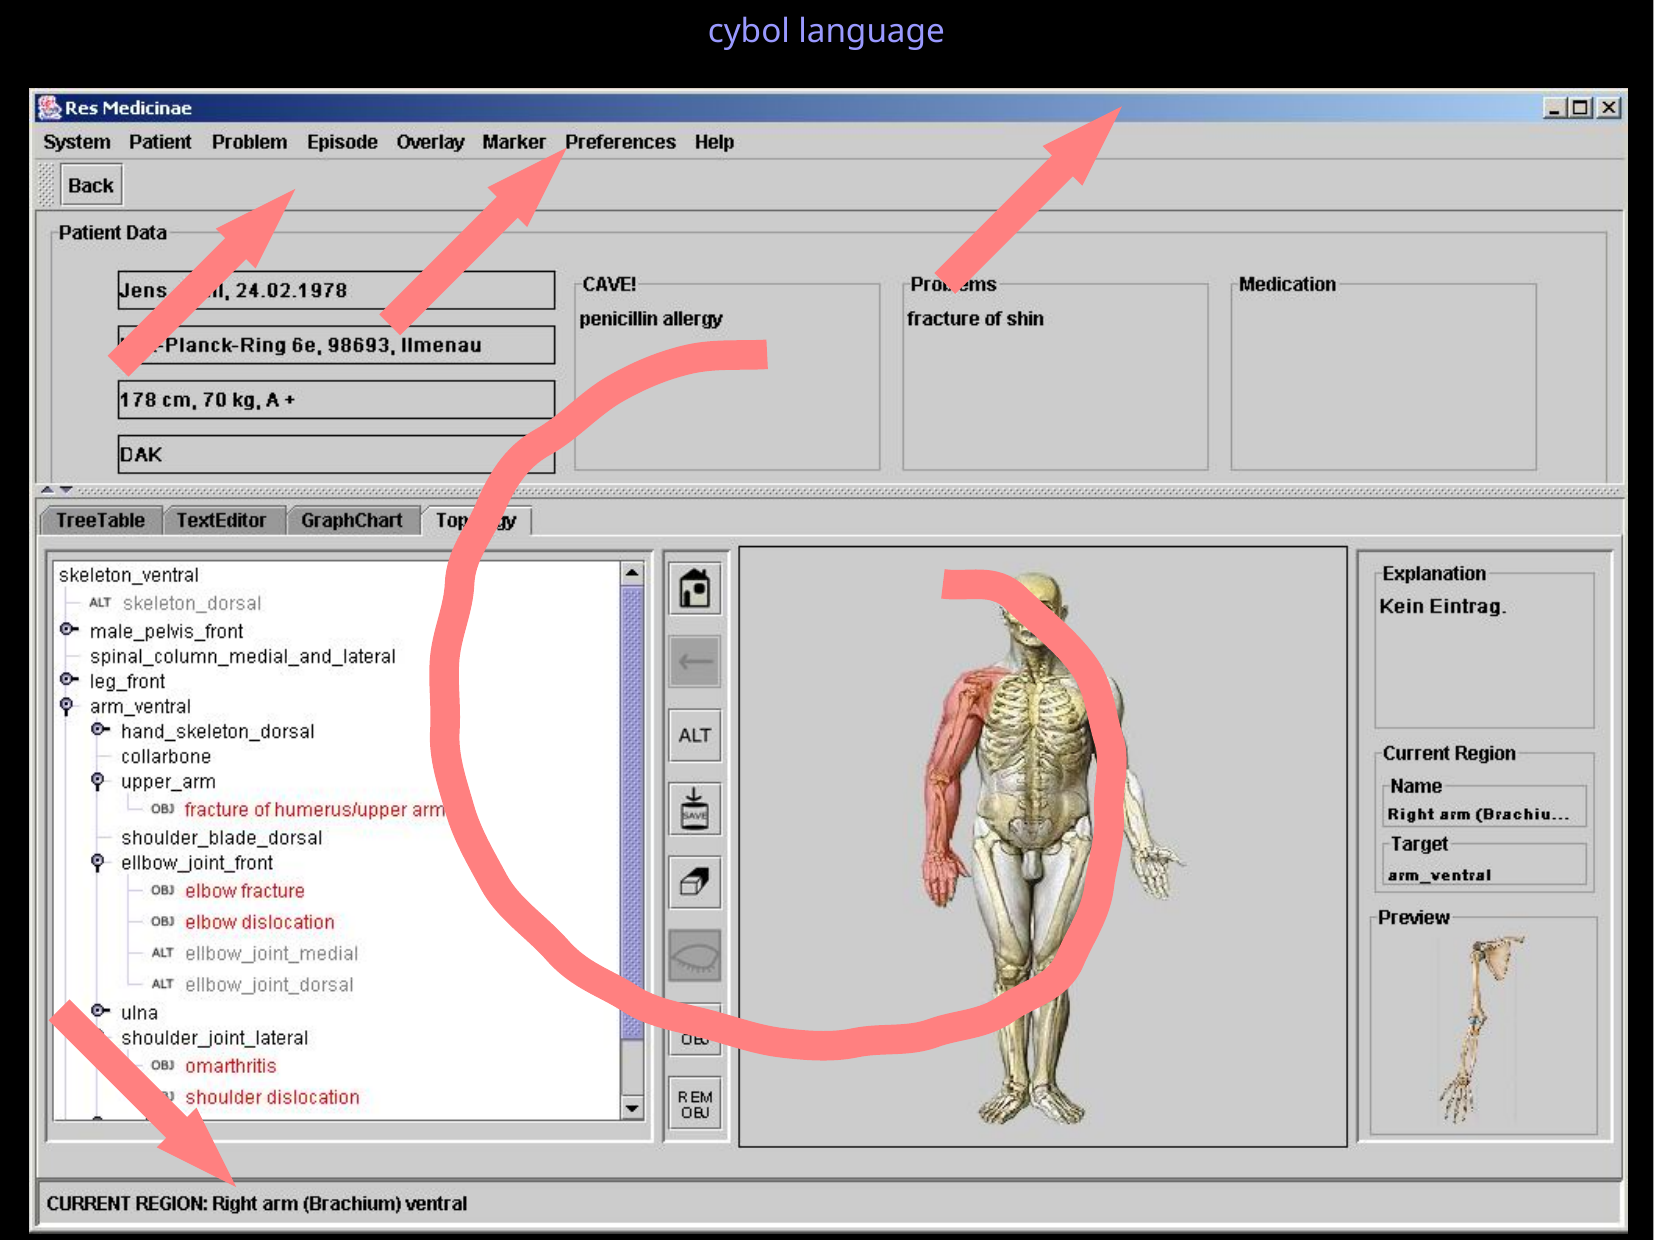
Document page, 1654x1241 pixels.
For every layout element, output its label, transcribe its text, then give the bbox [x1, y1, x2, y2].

text_box cybol language [0, 0, 1654, 60]
picture [29, 88, 1628, 1234]
